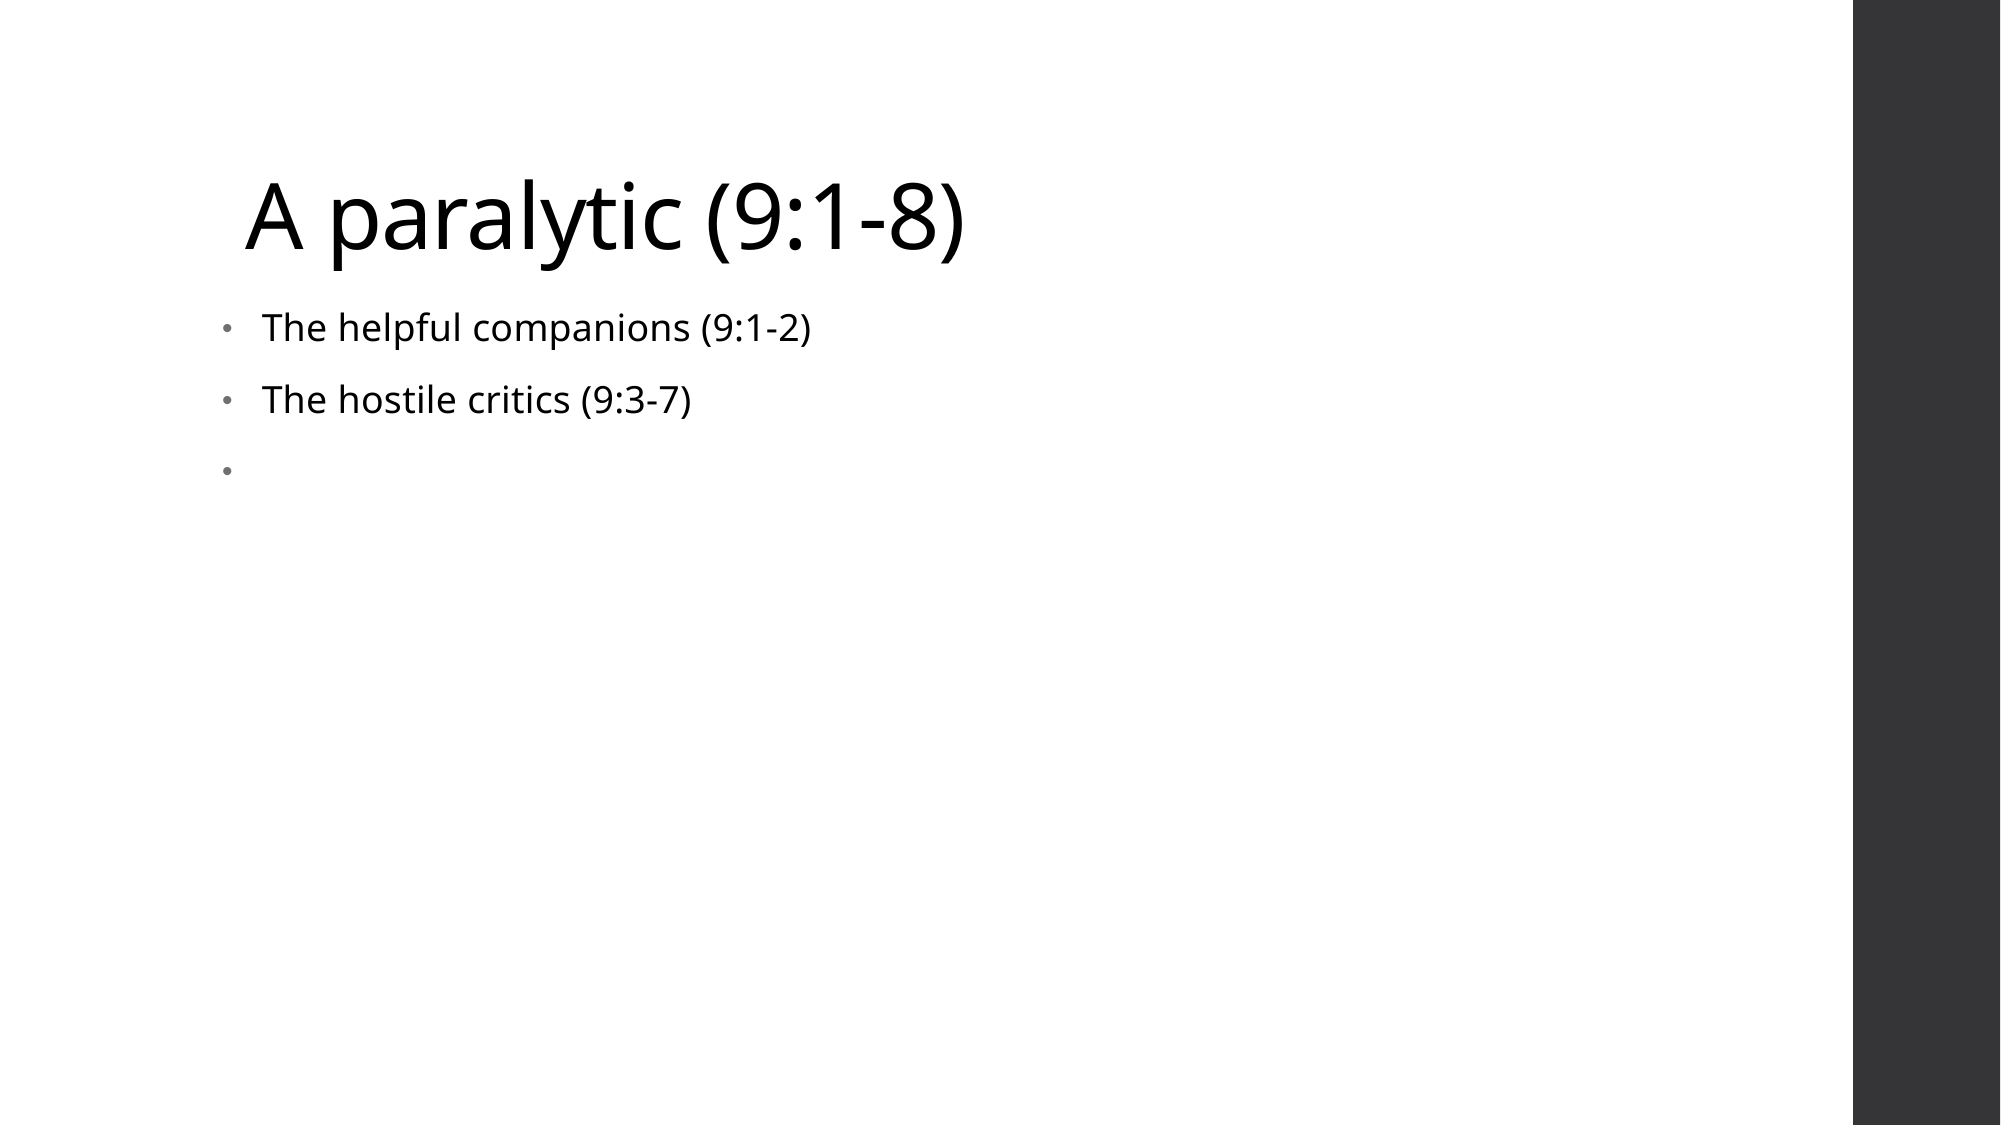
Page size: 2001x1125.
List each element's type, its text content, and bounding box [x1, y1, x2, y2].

list The helpful companions (9:1-2) The hostile critics (9:3-7) [206, 299, 1617, 1014]
title A paralytic (9:1-8) [206, 60, 1797, 278]
